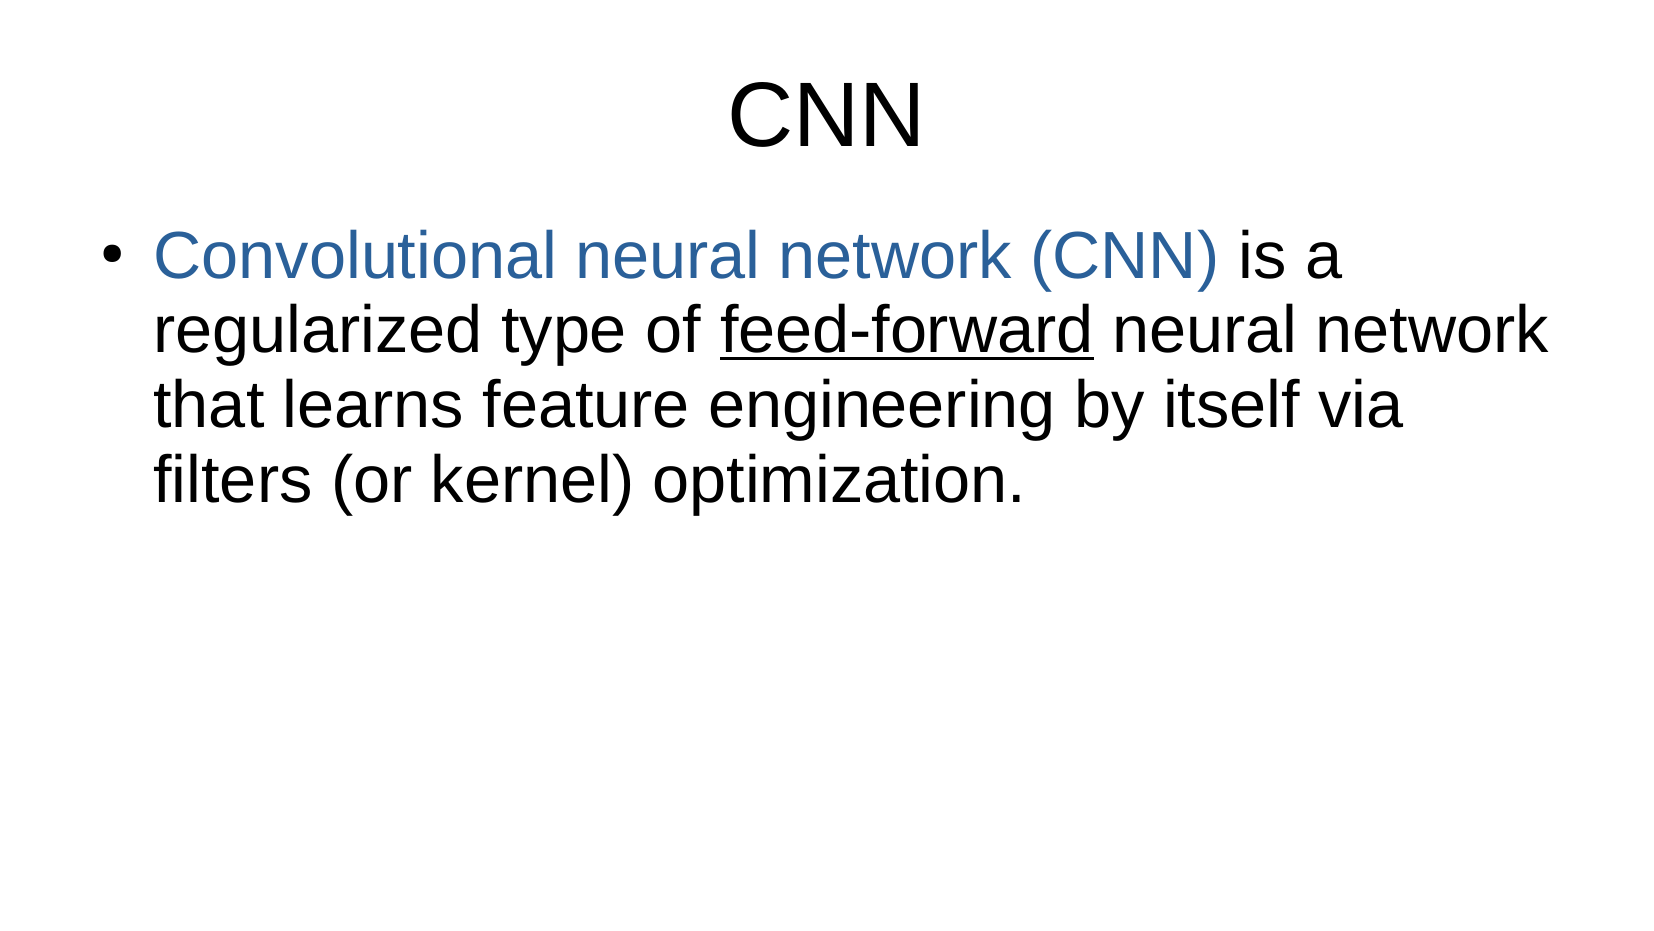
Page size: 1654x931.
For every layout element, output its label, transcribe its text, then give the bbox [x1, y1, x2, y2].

list Convolutional neural network (CNN) is a regularized type of feed-forward neural network that learns feature engineering by itself via filters (or kernel) optimization. [82, 217, 1571, 758]
title CNN [82, 37, 1571, 193]
